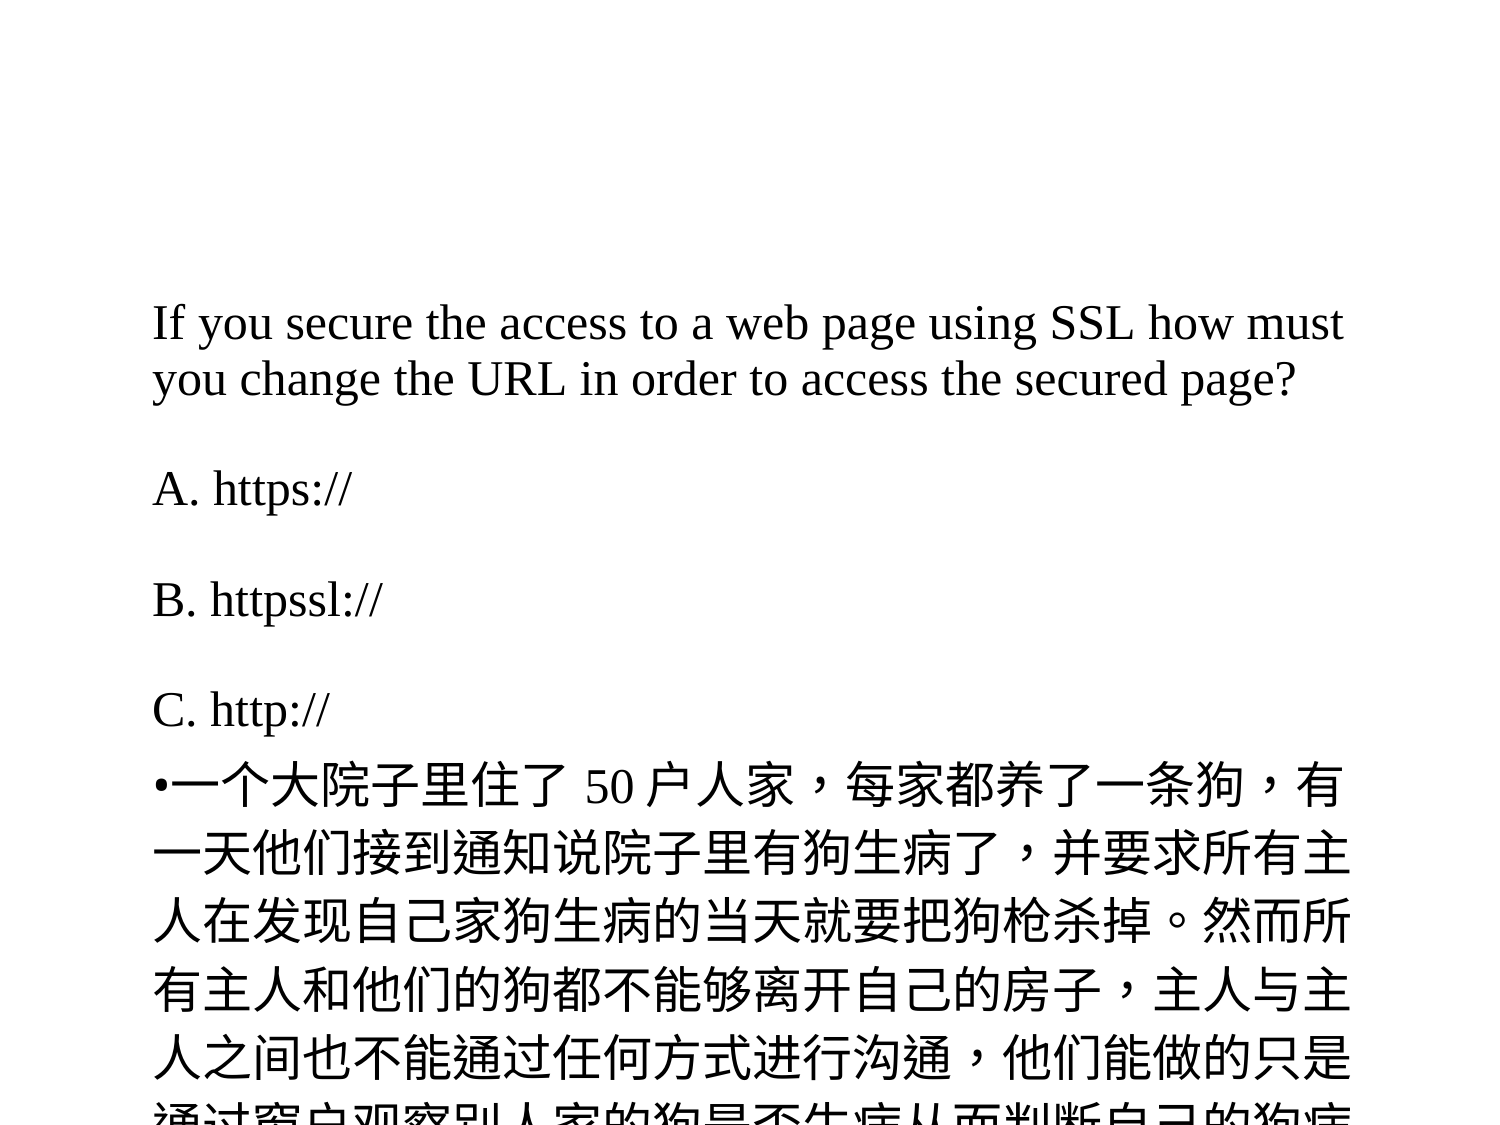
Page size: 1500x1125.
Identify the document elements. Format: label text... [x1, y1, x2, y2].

text_box If you secure the access to a web page using SSL how must you change the URL in order to access the secured page? A. https:// B. httpssl:// C. http:// 一个大院子里住了50户人家，每家都养了一条狗，有一天他们接到通知说院子里有狗生病了，并要求所有主人在发现自己家狗生病的当天就要把狗枪杀掉。然而所有主人和他们的狗都不能够离开自己的房子，主人与主人之间也不能通过任何方式进行沟通，他们能做的只是通过窗户观察别人家的狗是否生病从而判断自己的狗病否。（就是说，每个主人只能看出其他49家的狗是不是生病，单独看自己的狗是看不出来的） 第一天没有枪声，第二天还是没有枪声，第三天传出一阵枪声，问有多少条狗被枪杀。 [137, 287, 1375, 1125]
